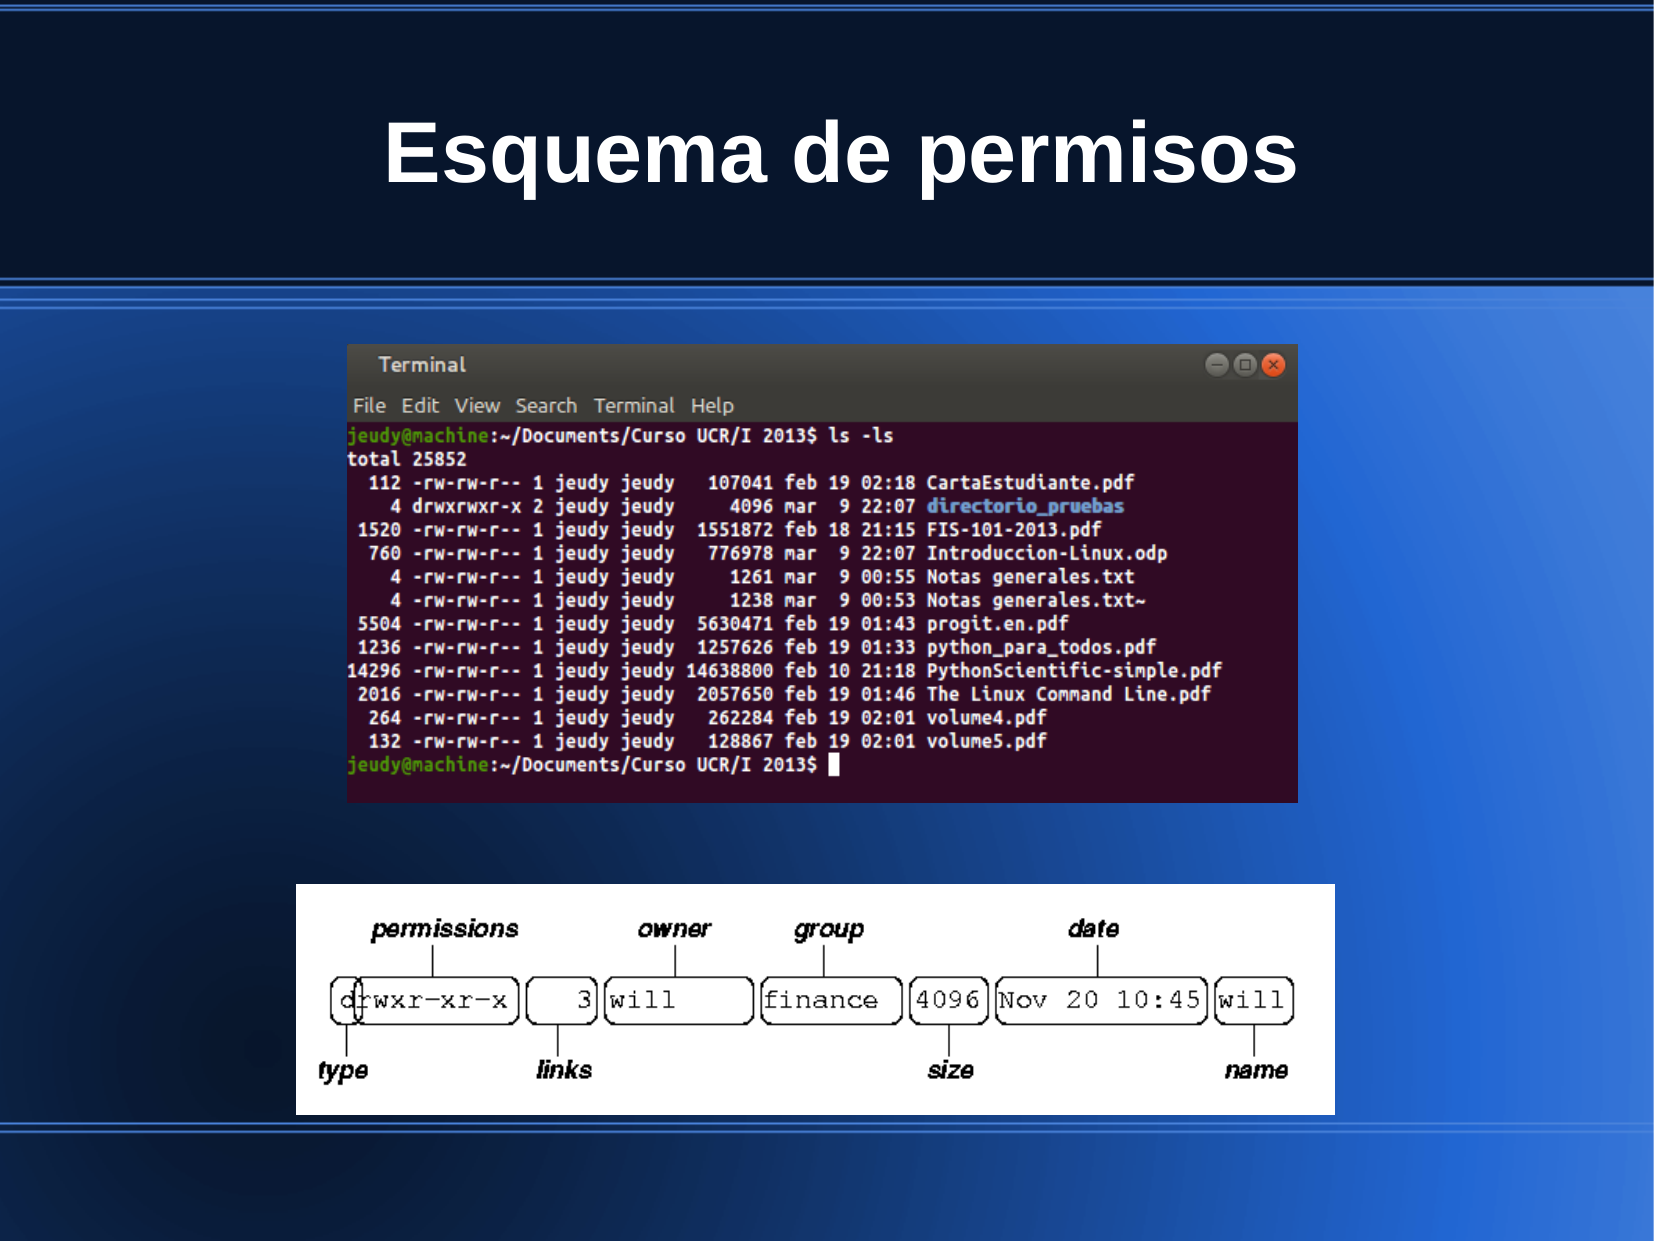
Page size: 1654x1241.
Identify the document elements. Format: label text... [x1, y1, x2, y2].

title Esquema de permisos [82, 49, 1571, 257]
picture [0, 0, 1654, 1241]
